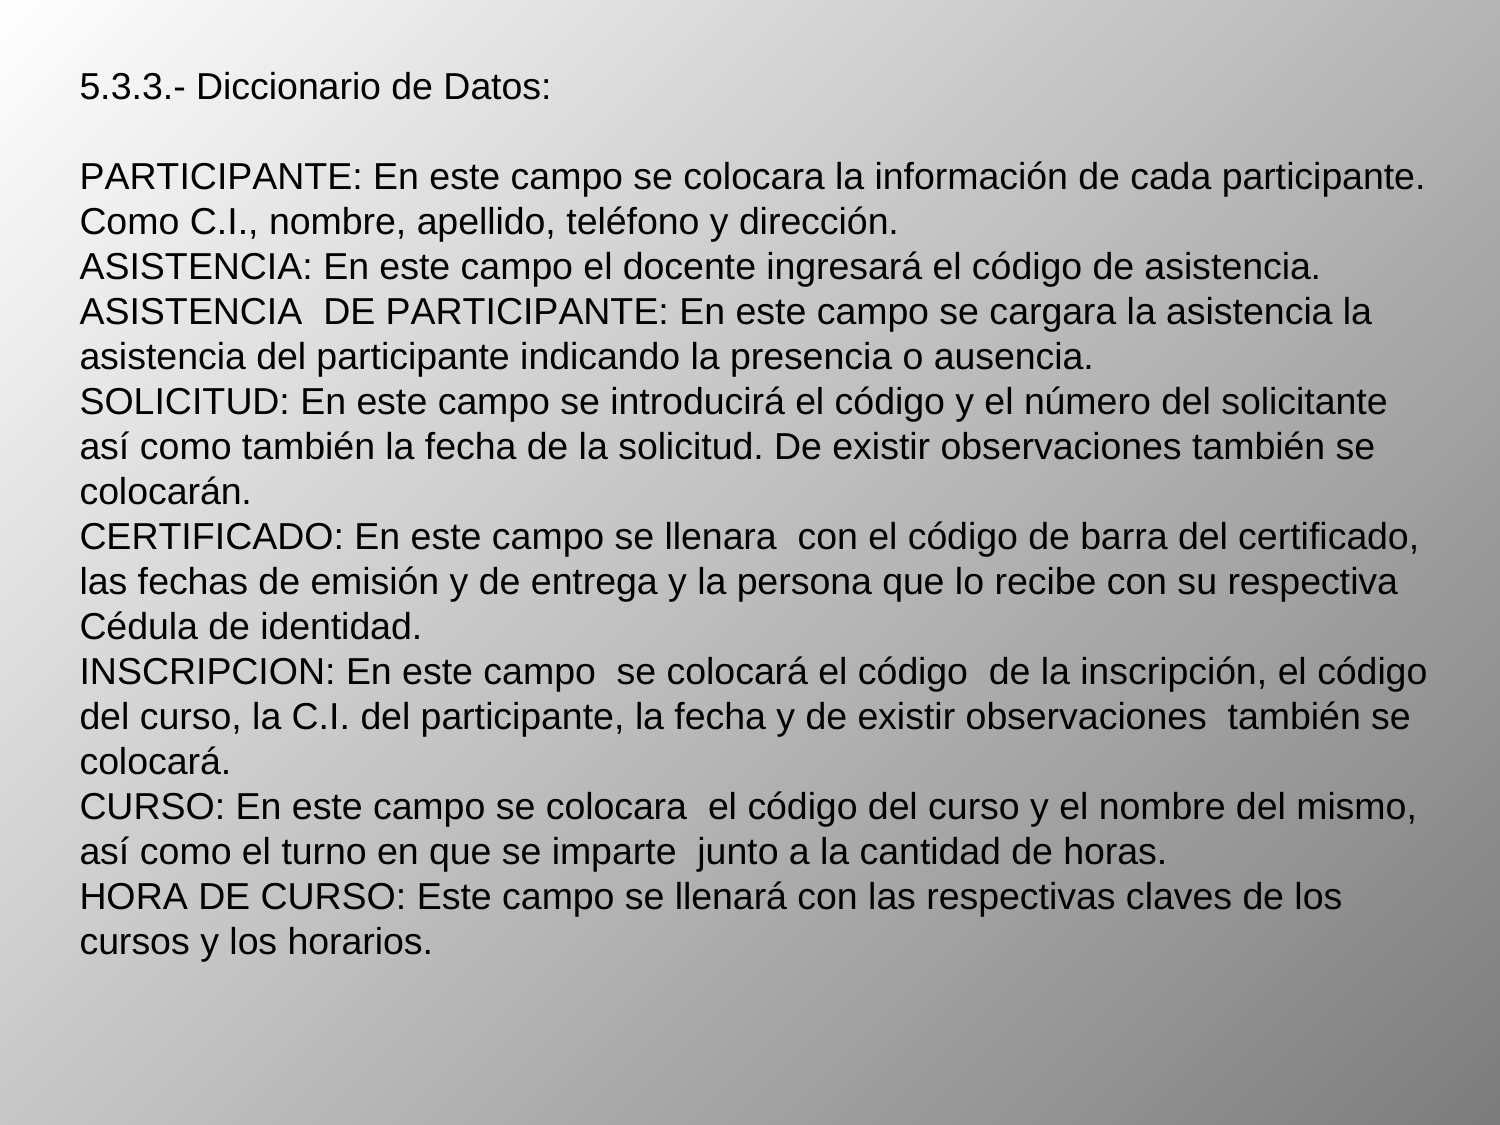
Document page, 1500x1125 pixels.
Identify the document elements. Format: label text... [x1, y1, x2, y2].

text_box 5.3.3.- Diccionario de Datos: PARTICIPANTE: En este campo se colocara la información de cada participante. Como C.I., nombre, apellido, teléfono y dirección. ASISTENCIA: En este campo el docente ingresará el código de asistencia. ASISTENCIA DE PARTICIPANTE: En este campo se cargara la asistencia la asistencia del participante indicando la presencia o ausencia. SOLICITUD: En este campo se introducirá el código y el número del solicitante así como también la fecha de la solicitud. De existir observaciones también se colocarán. CERTIFICADO: En este campo se llenara con el código de barra del certificado, las fechas de emisión y de entrega y la persona que lo recibe con su respectiva Cédula de identidad. INSCRIPCION: En este campo se colocará el código de la inscripción, el código del curso, la C.I. del participante, la fecha y de existir observaciones también se colocará. CURSO: En este campo se colocara el código del curso y el nombre del mismo, así como el turno en que se imparte junto a la cantidad de horas. HORA DE CURSO: Este campo se llenará con las respectivas claves de los cursos y los horarios. [64, 54, 1447, 1125]
